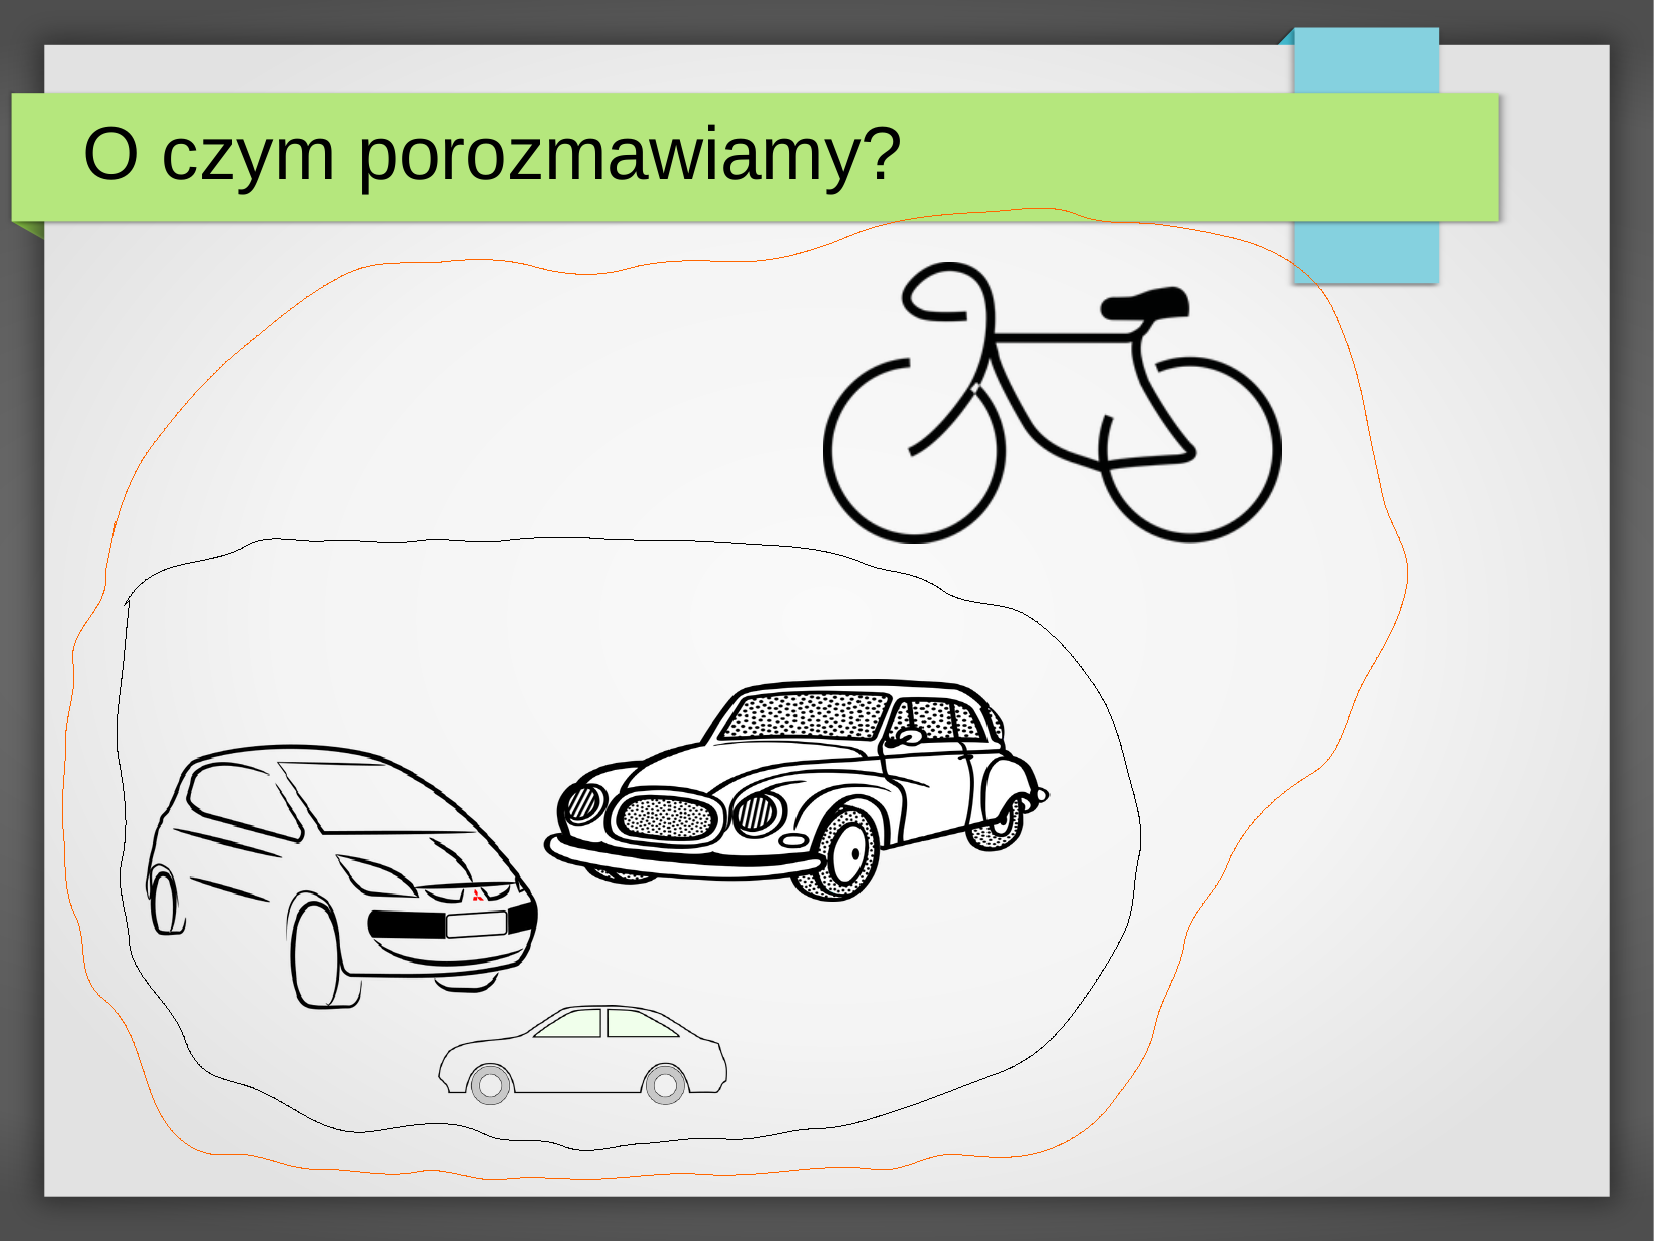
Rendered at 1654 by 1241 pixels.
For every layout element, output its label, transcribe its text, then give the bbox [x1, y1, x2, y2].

title O czym porozmawiamy? [82, 94, 1264, 213]
picture [0, 0, 1654, 1241]
